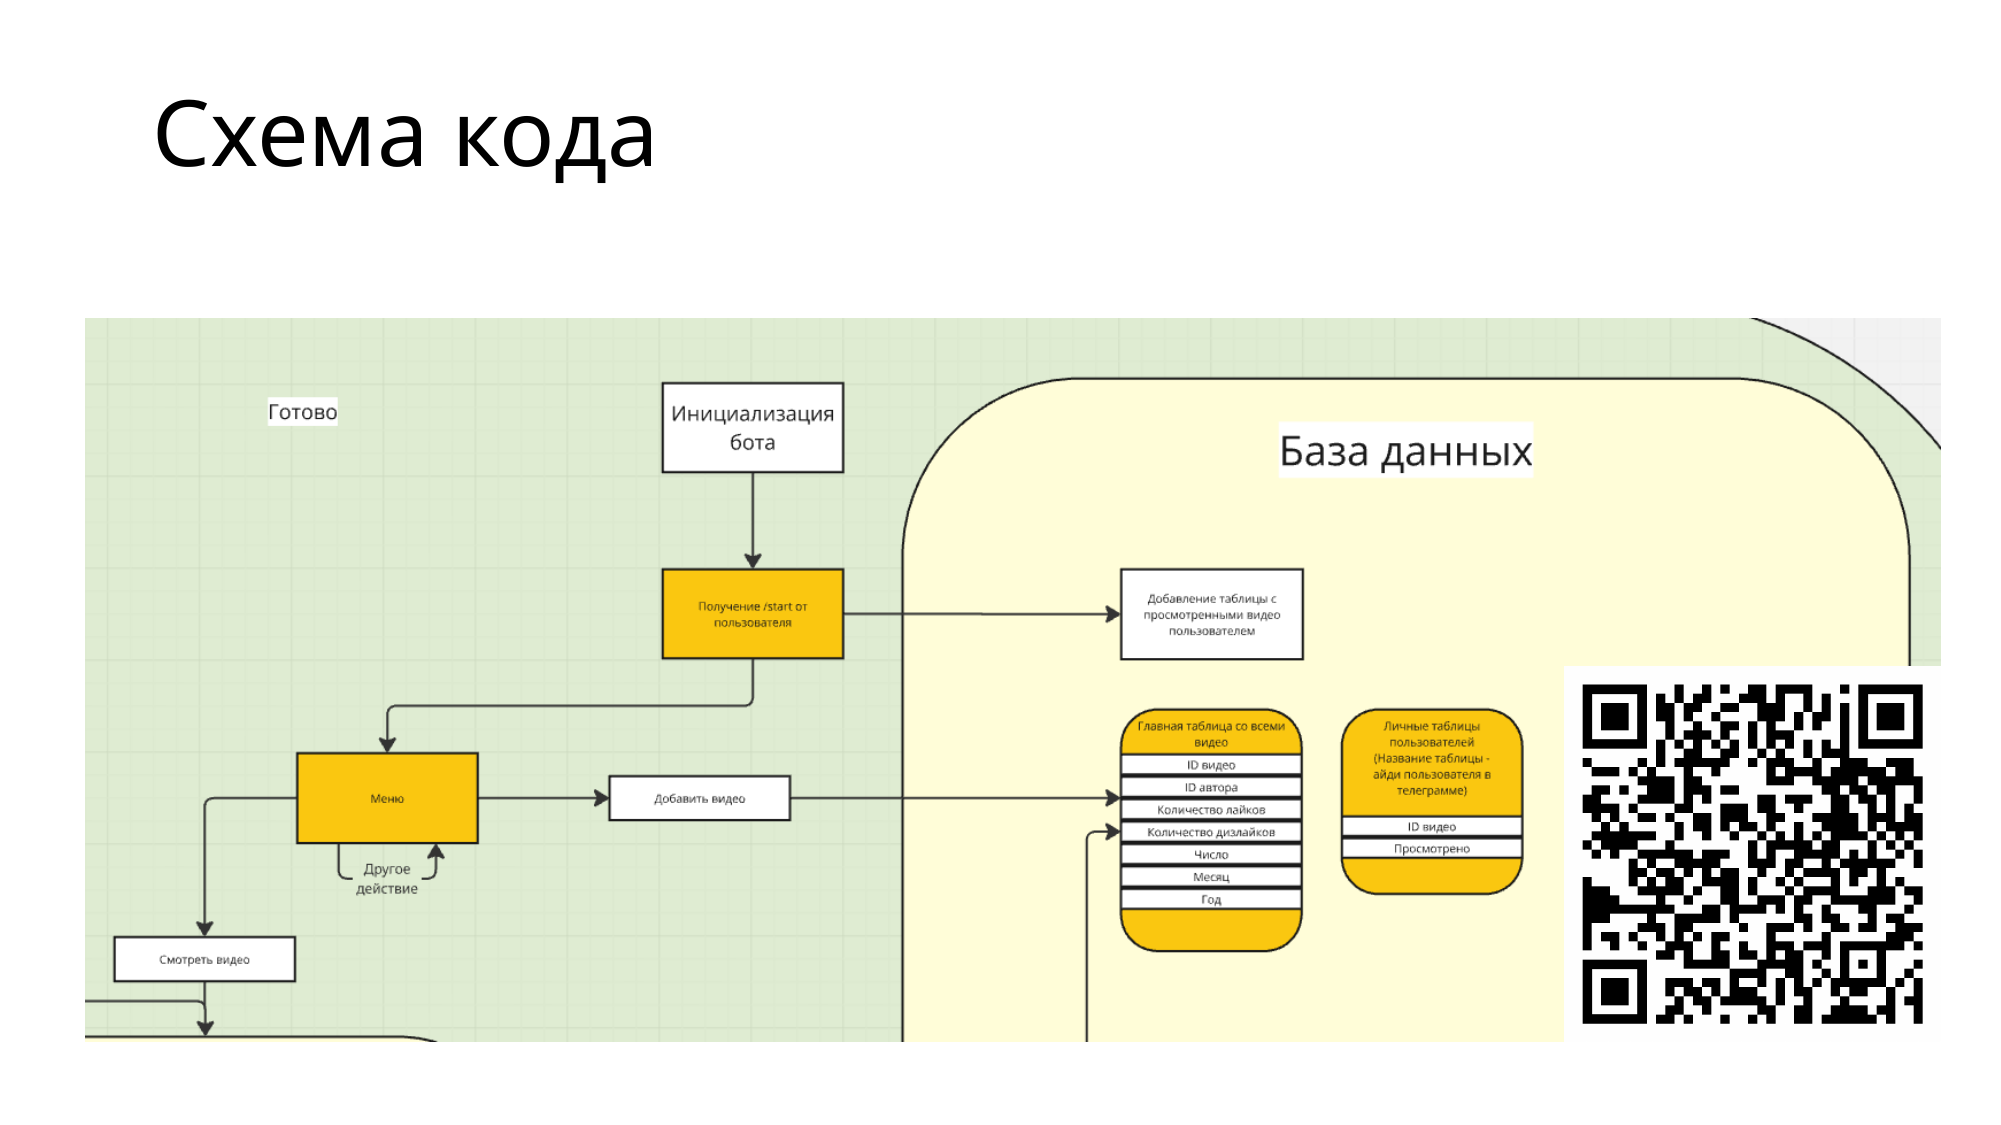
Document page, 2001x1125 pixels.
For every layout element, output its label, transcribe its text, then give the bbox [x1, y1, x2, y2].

picture [85, 318, 1941, 1042]
title Схема кода [137, 59, 1344, 214]
